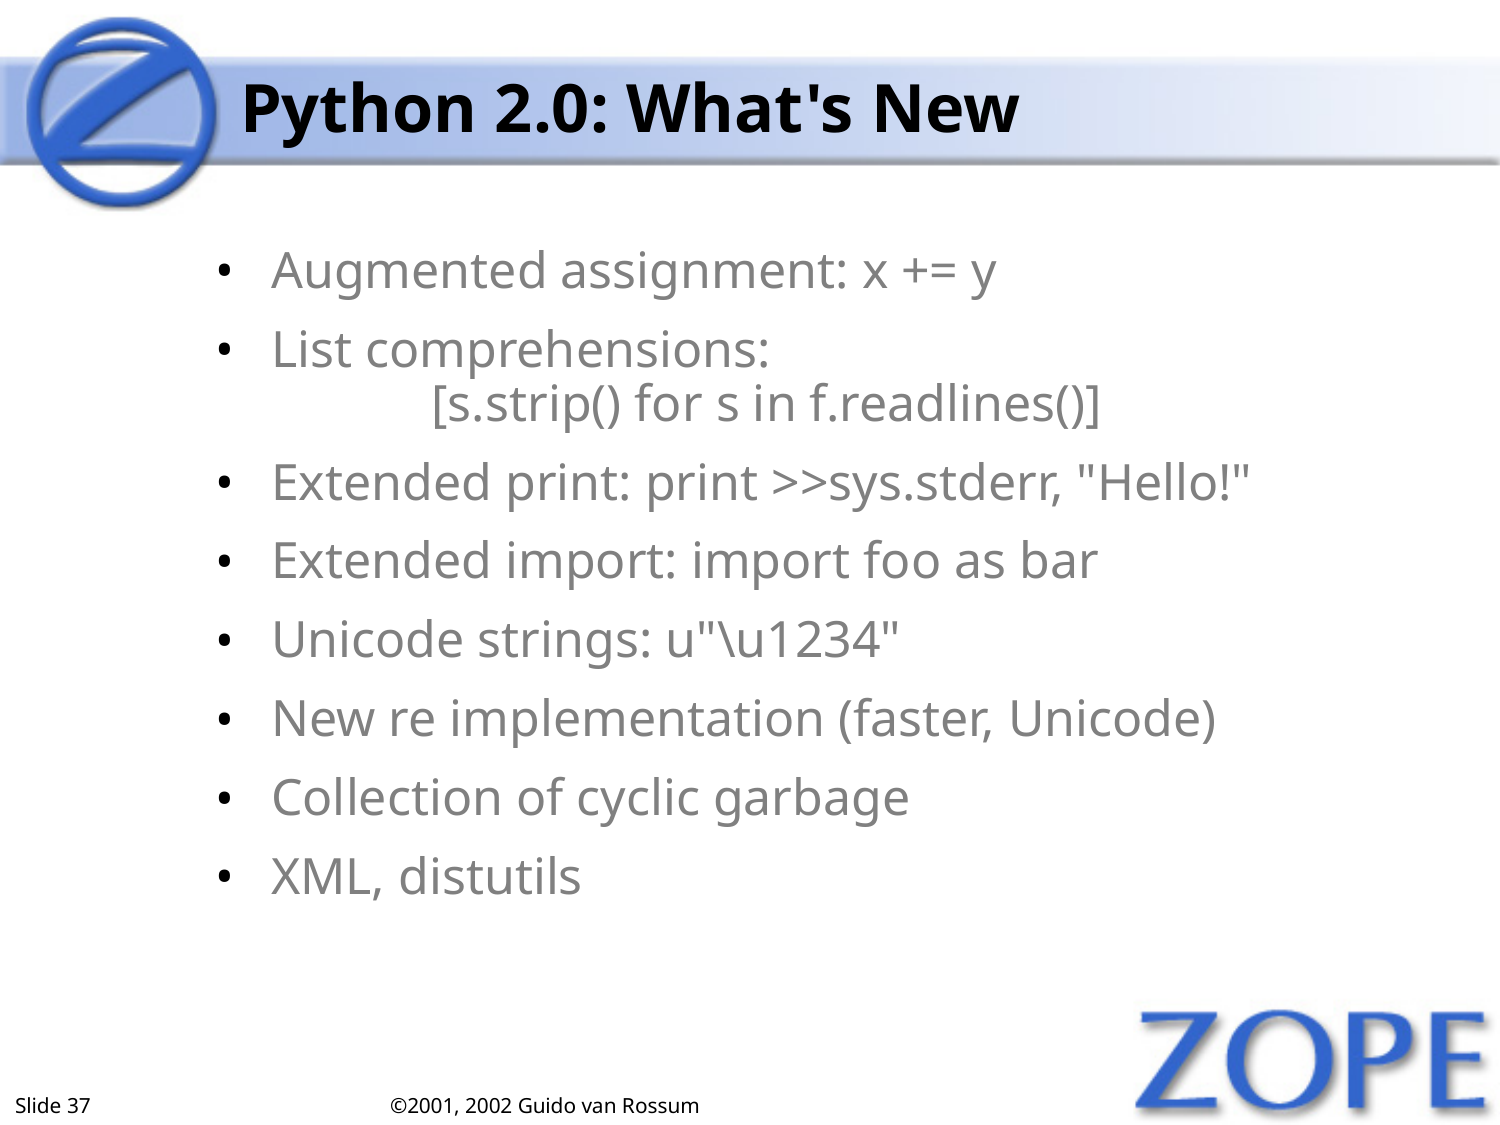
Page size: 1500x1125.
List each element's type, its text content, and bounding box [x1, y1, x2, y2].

list Augmented assignment: x += y List comprehensions: [s.strip() for s in f.readlines()] Extended print: print >>sys.stderr, "Hello!" Extended import: import foo as bar Unicode strings: u"\u1234" New re implementation (faster, Unicode) Collection of cyclic garbage XML, distutils [200, 237, 1388, 1001]
title Python 2.0: What's New [225, 50, 1467, 163]
